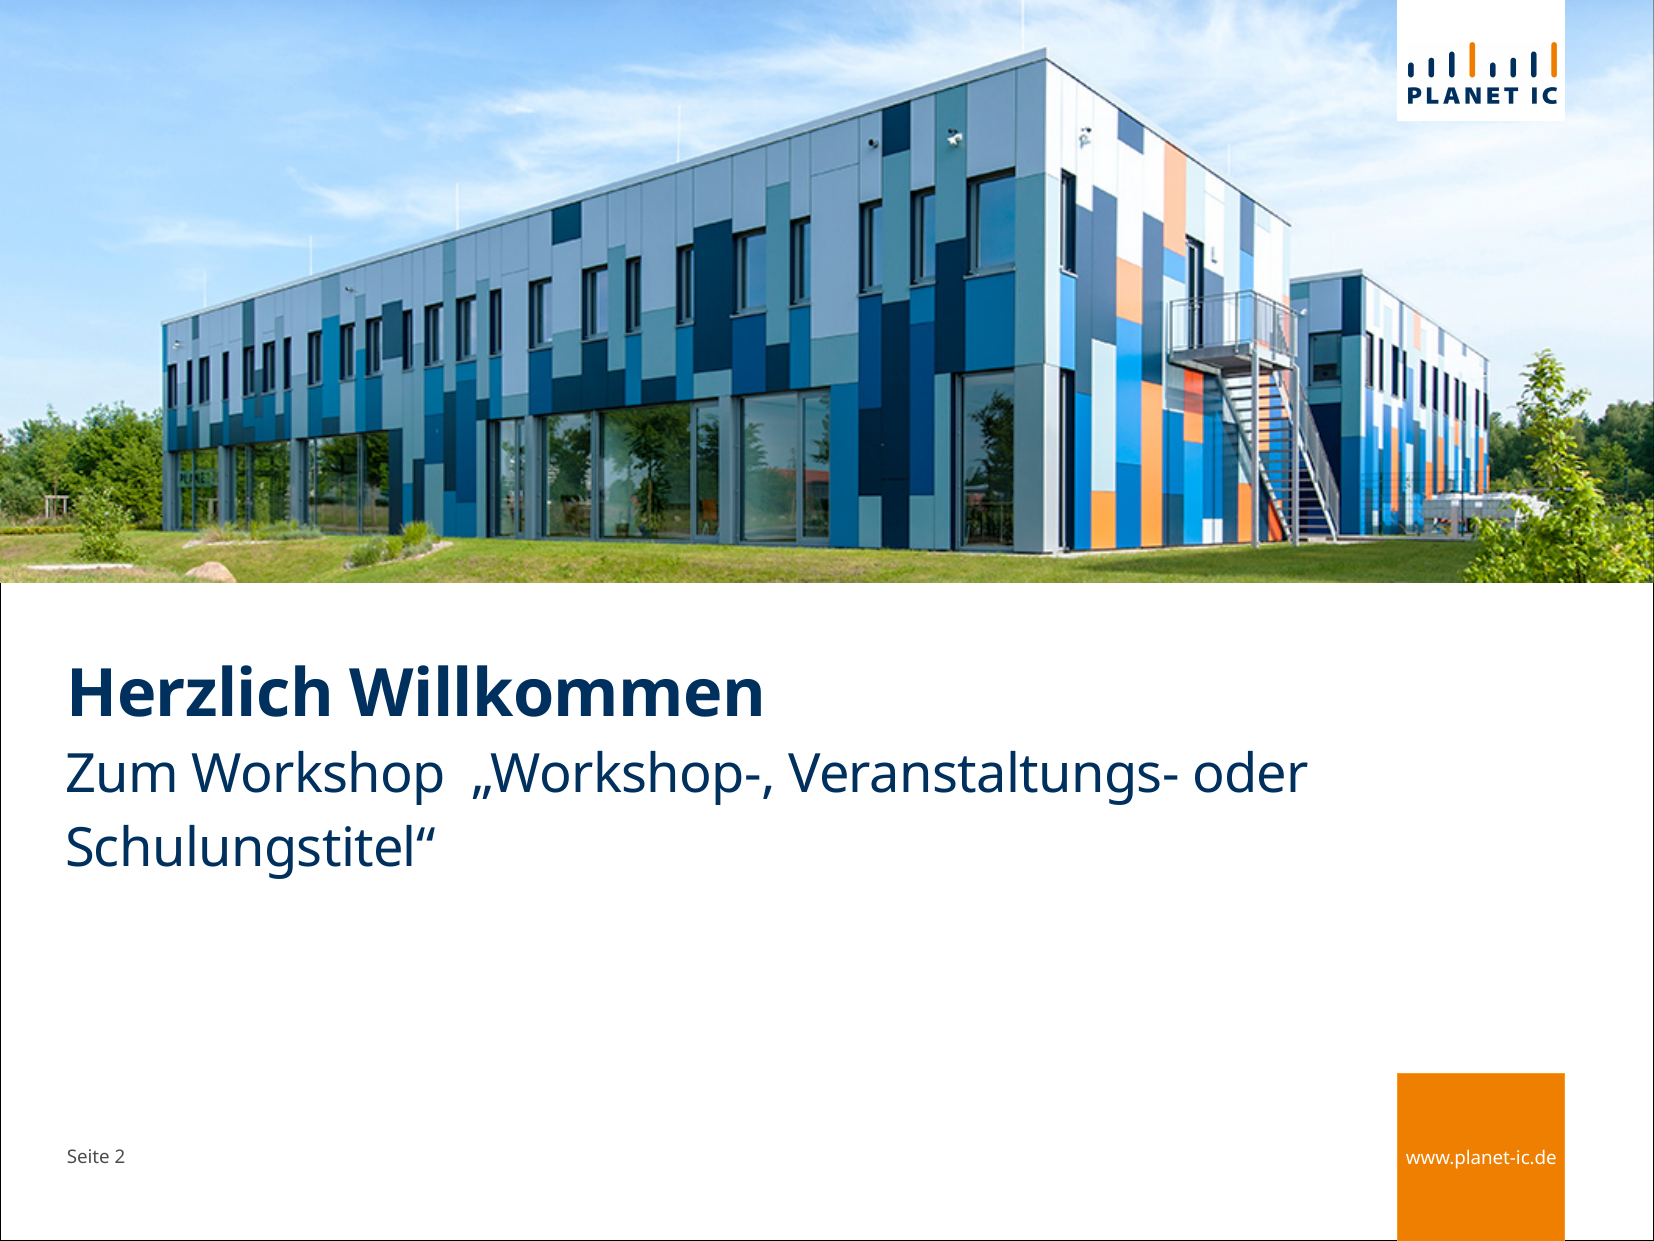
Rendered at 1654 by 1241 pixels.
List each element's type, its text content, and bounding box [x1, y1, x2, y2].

picture [0, 0, 1654, 583]
text_box Zum Workshop „Workshop-, Veranstaltungs- oder Schulungstitel“ [65, 734, 1366, 800]
picture [1408, 42, 1557, 104]
